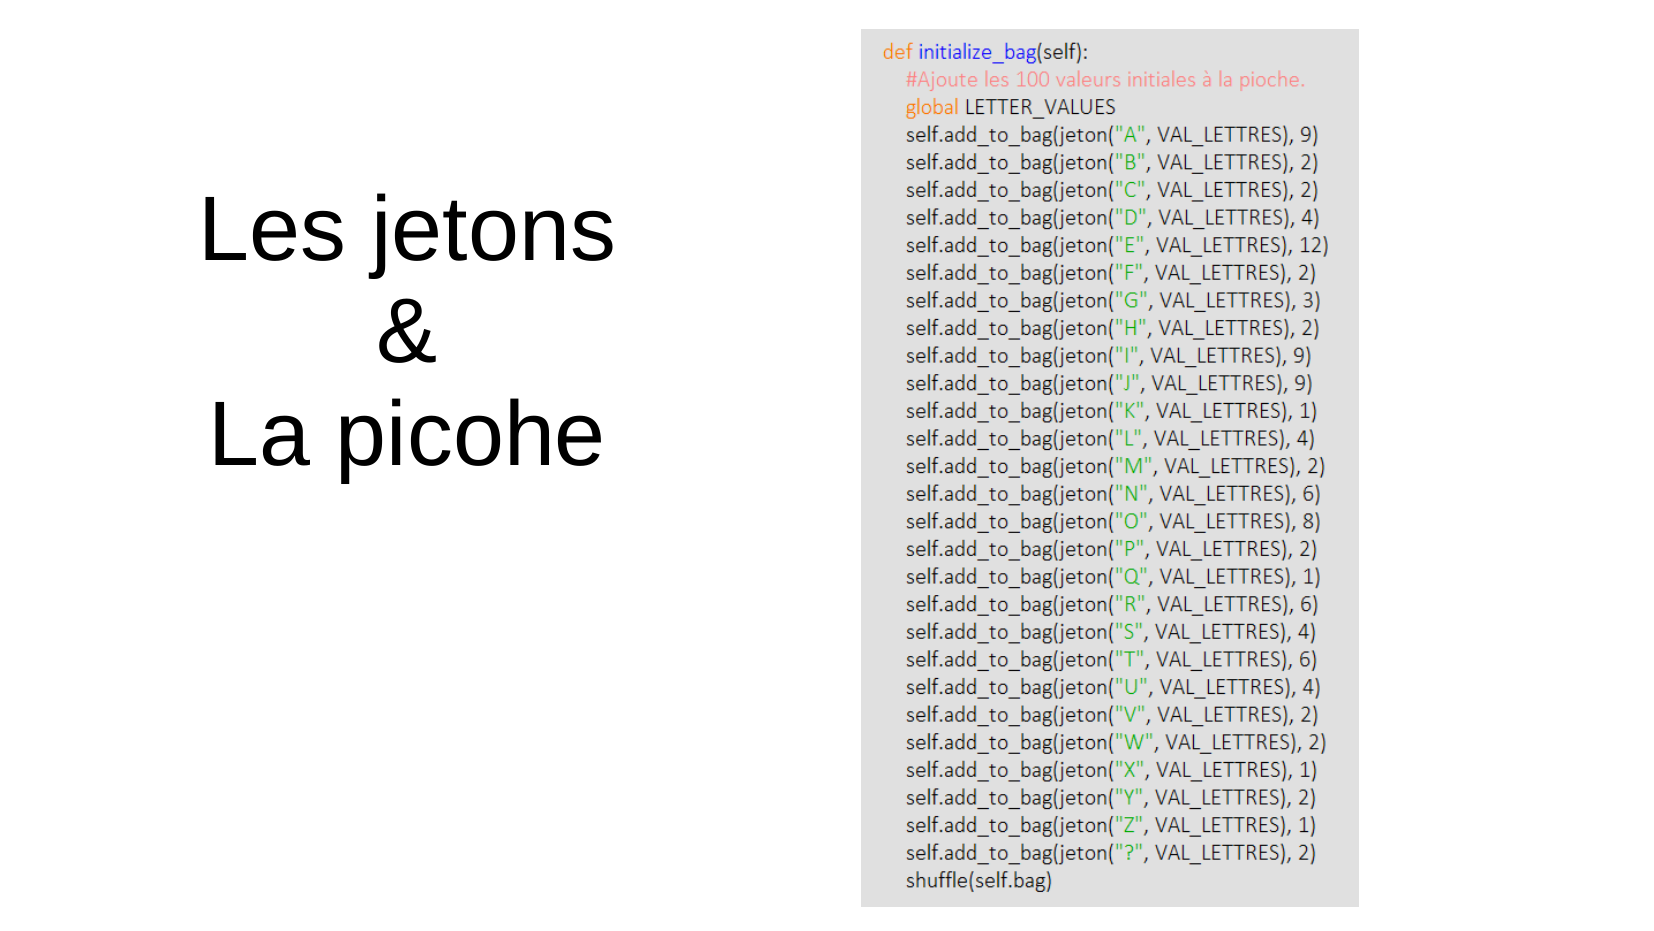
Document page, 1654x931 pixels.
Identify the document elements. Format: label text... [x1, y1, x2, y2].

picture [861, 29, 1359, 907]
title Les jetons & La picohe [0, 177, 861, 485]
